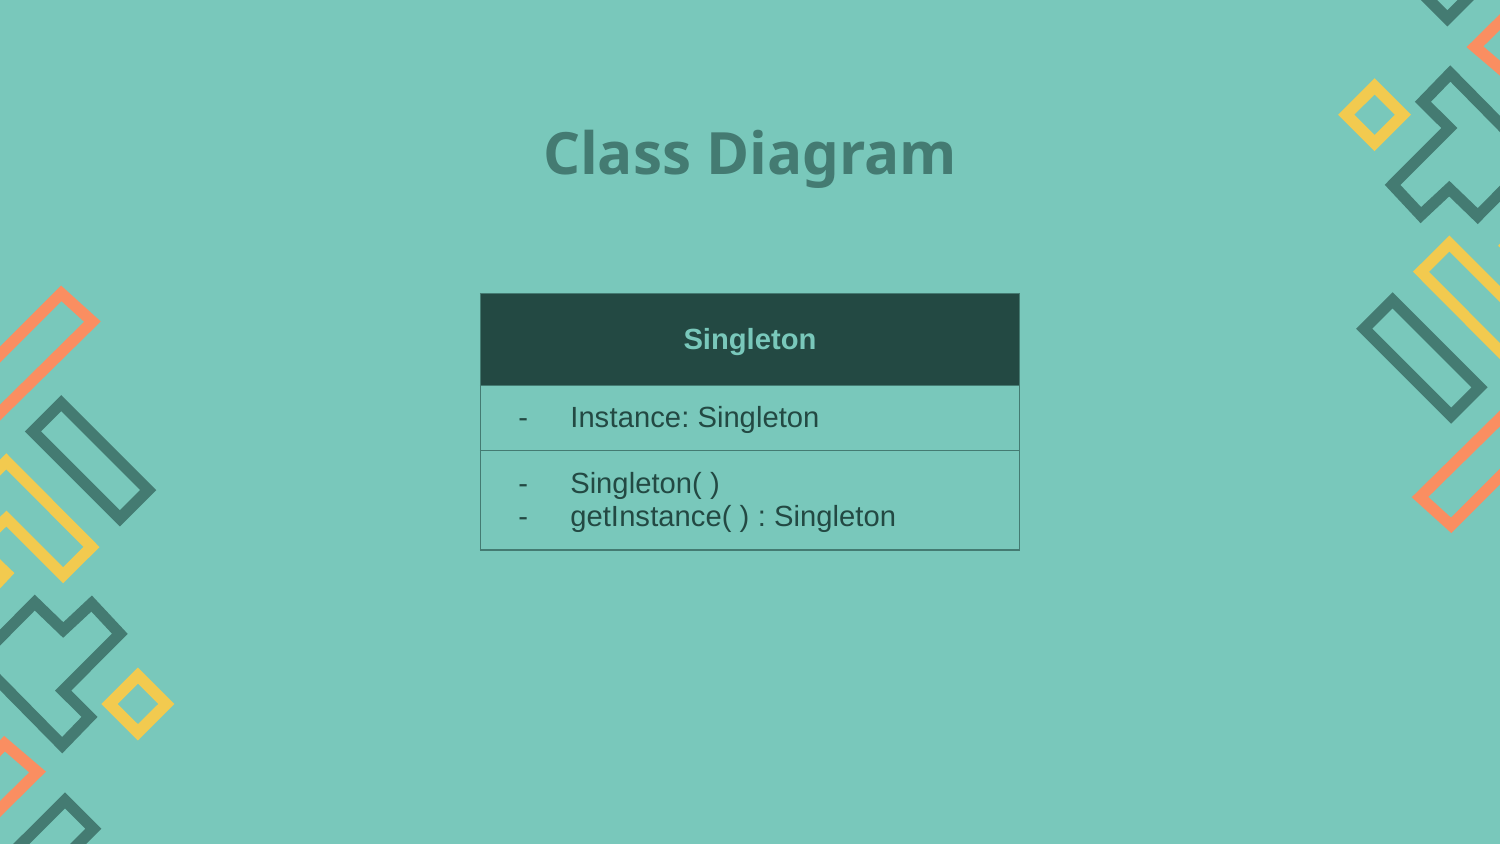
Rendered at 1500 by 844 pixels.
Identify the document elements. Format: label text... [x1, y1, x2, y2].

title Class Diagram [98, 101, 1402, 195]
table_cell Instance: Singleton [481, 386, 1019, 450]
table_header Singleton [481, 294, 1019, 385]
table_cell Singleton( ) getInstance( ) : Singleton [481, 451, 1019, 549]
